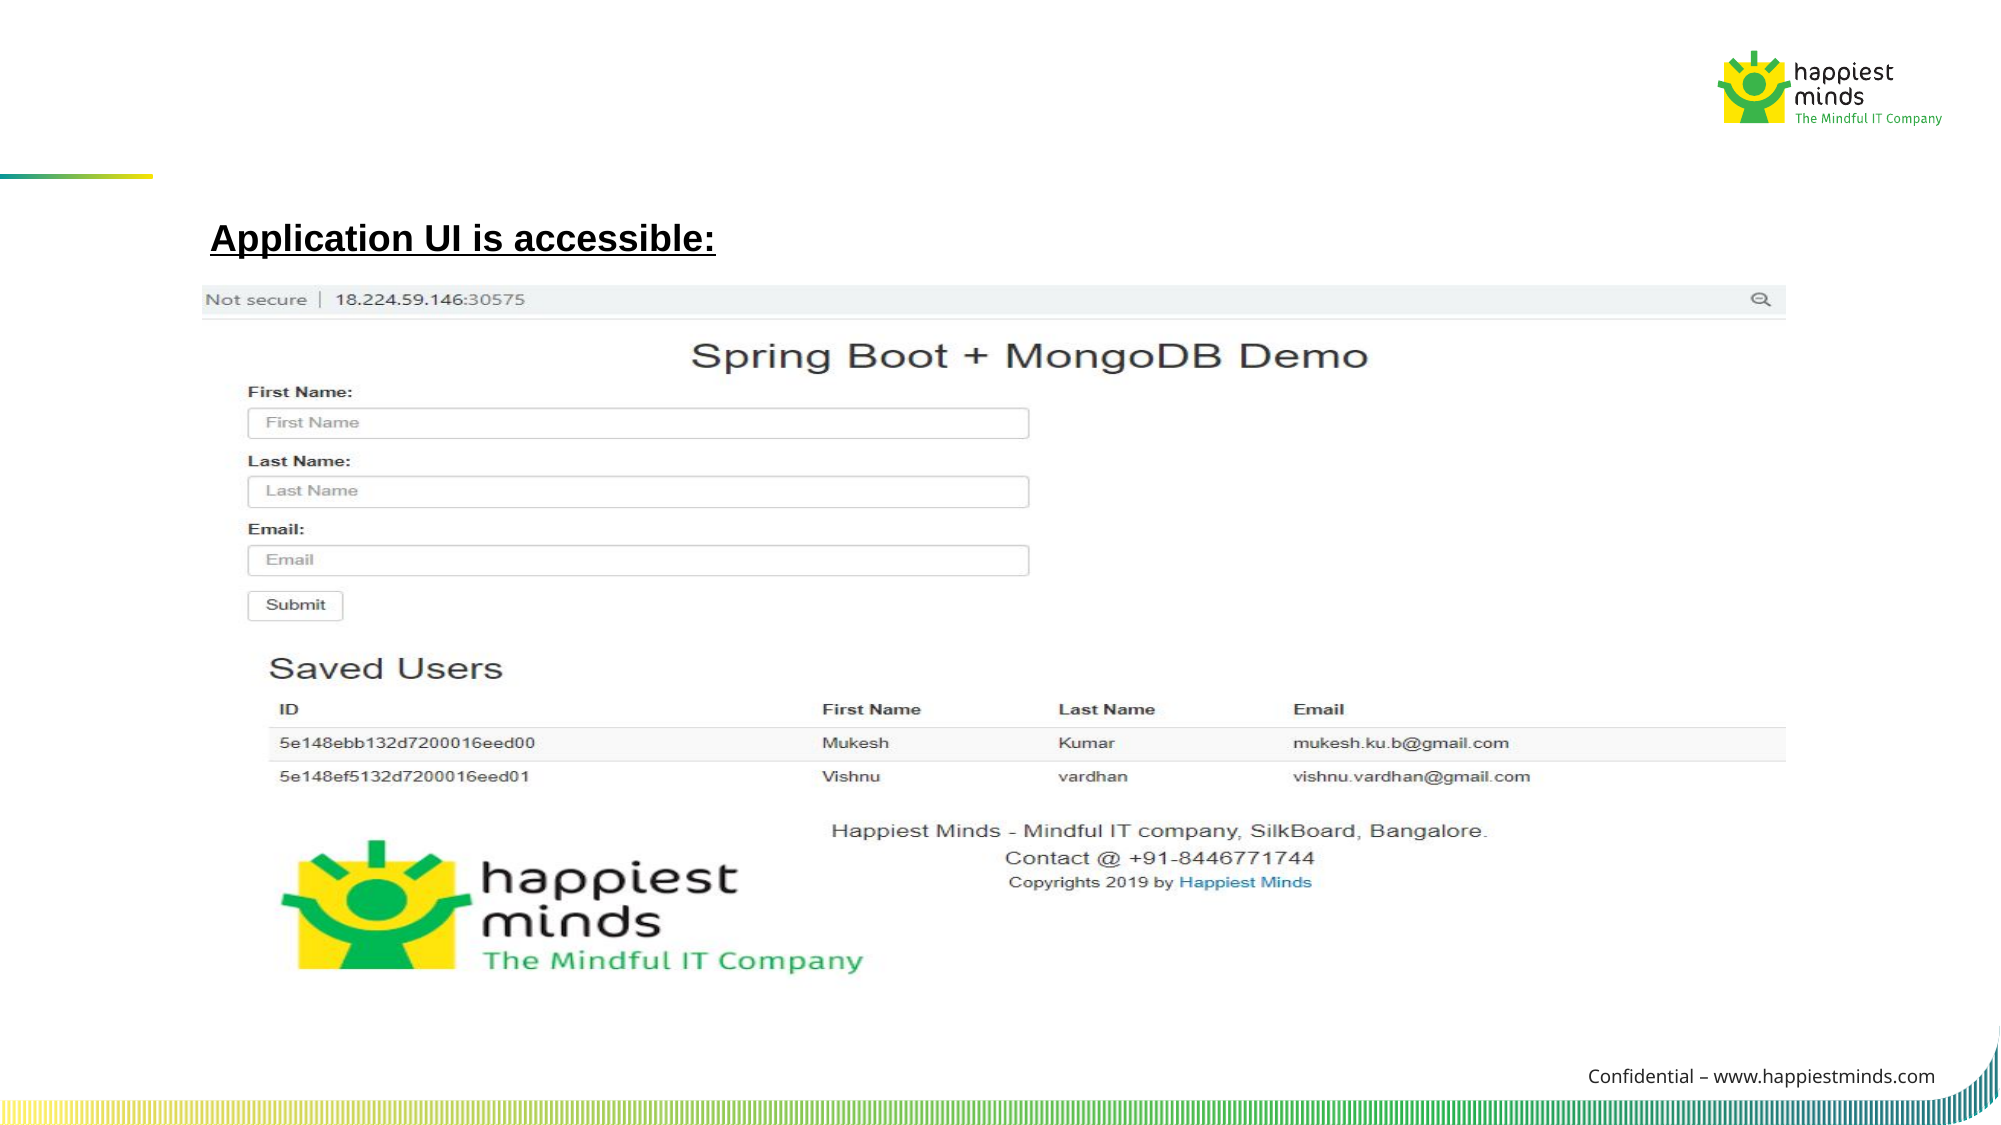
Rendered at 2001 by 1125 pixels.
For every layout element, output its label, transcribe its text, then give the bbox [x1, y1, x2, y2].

picture [0, 284, 2000, 1125]
text_box Application UI is accessible: [195, 210, 731, 269]
